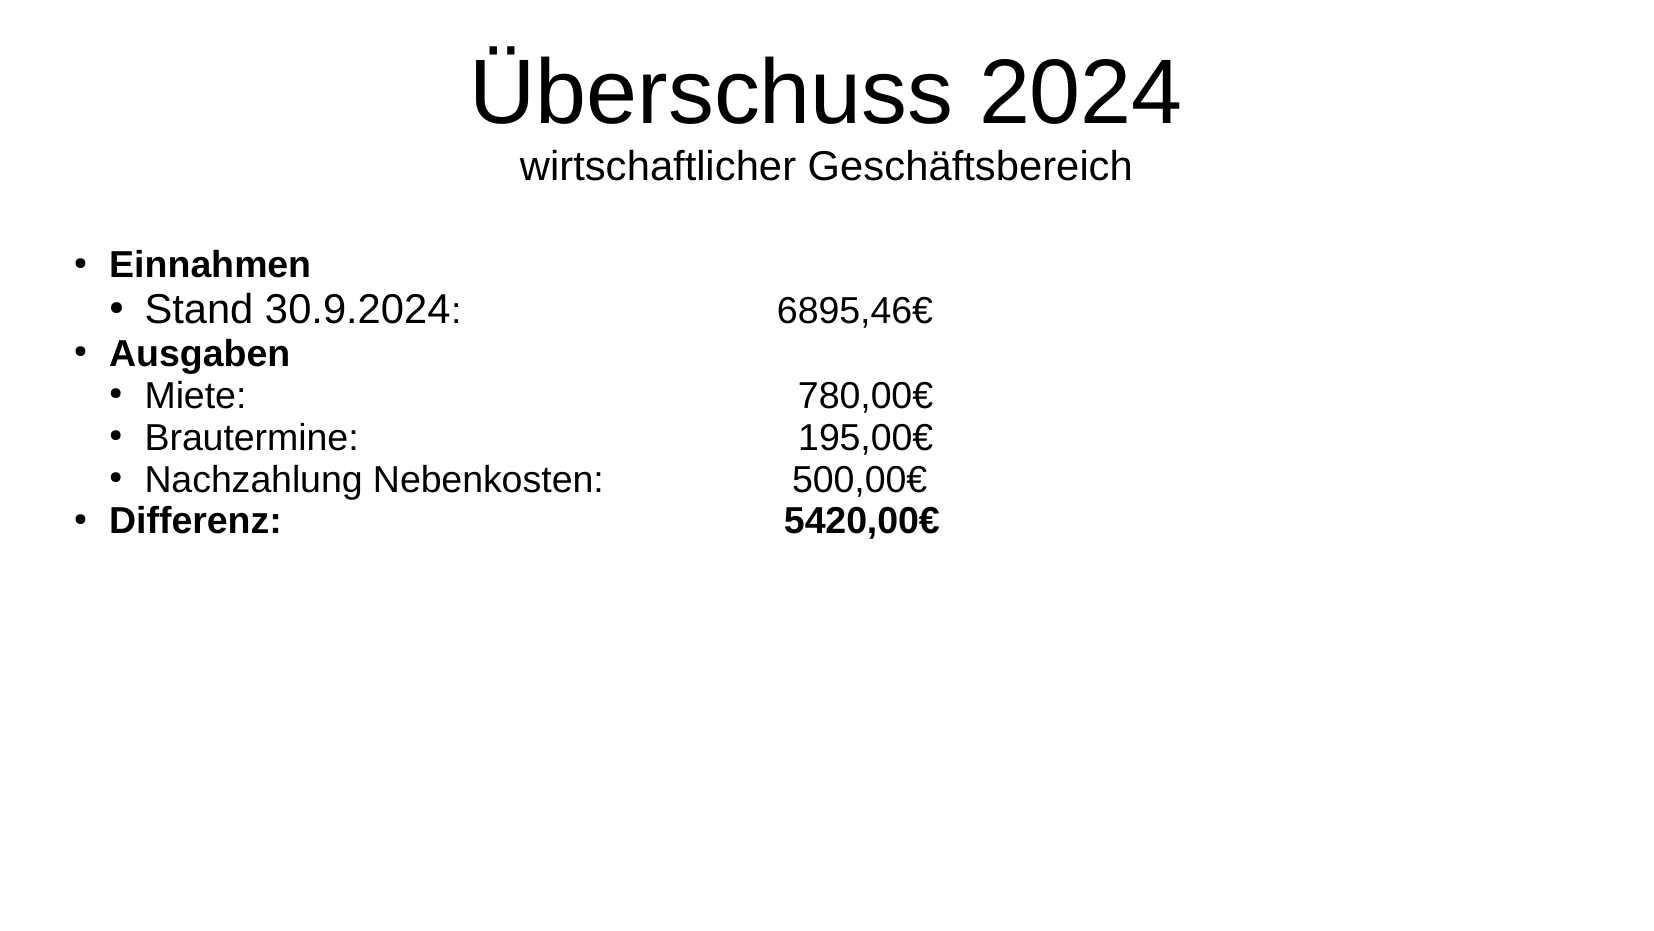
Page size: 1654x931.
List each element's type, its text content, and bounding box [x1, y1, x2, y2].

text_box Einnahmen Stand 30.9.2024: 6895,46€ Ausgaben Miete: 780,00€ Brautermine: 195,00€ Nachzahlung Nebenkosten: 500,00€ Differenz: 5420,00€ [59, 236, 1388, 857]
title Überschuss 2024 wirtschaftlicher Geschäftsbereich [82, 37, 1571, 193]
